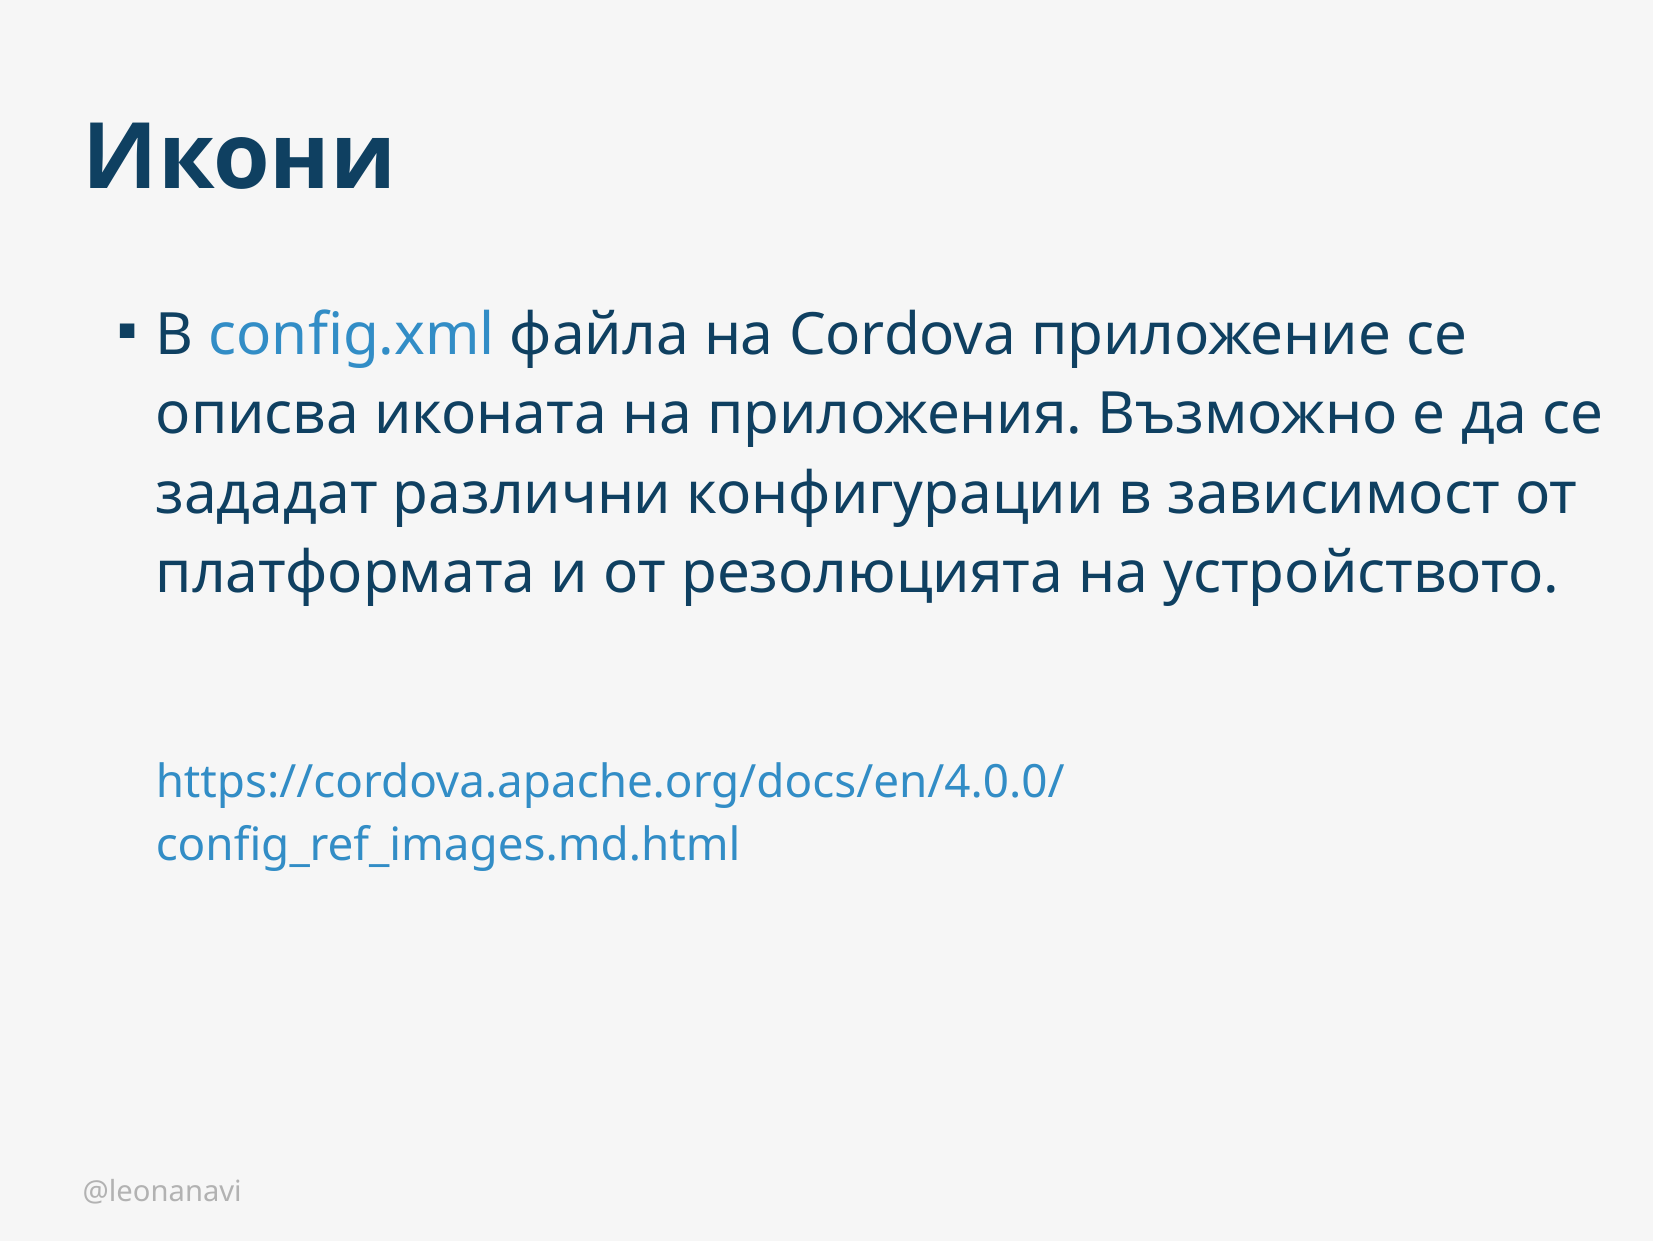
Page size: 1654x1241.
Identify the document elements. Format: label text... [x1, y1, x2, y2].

title Икони [82, 49, 1571, 257]
text_box В config.xml файла на Cordova приложение се описва иконата на приложения. Възможно е да се зададат различни конфигурации в зависимост от платформата и от резолюцията на устройството. https://cordova.apache.org/docs/en/4.0.0/config_ref_images.md.html [105, 285, 1653, 1162]
